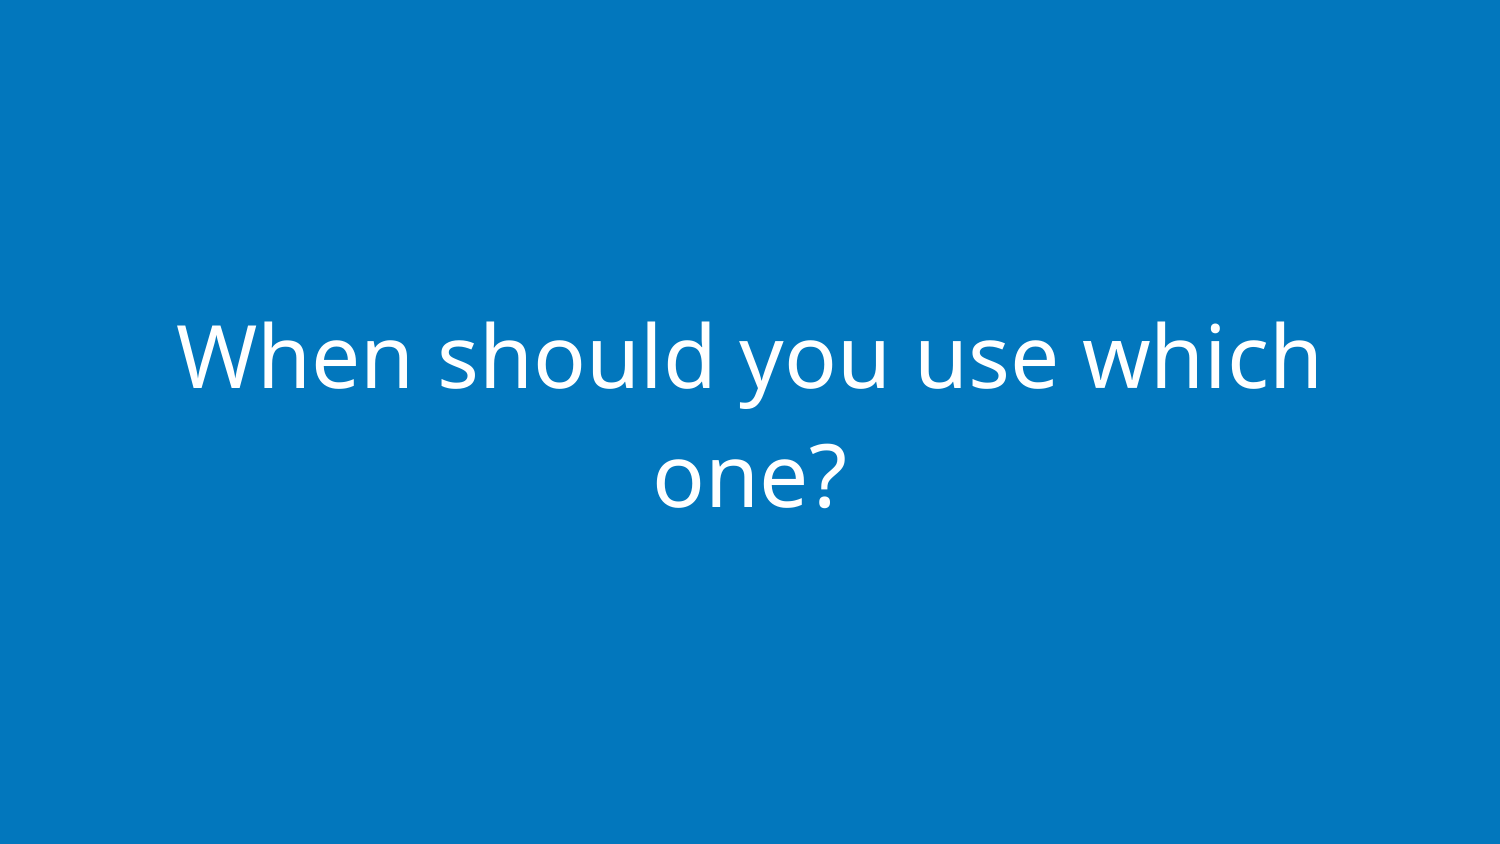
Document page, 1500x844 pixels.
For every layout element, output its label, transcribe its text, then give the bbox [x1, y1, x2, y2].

title When should you use which one? [75, 58, 1425, 771]
